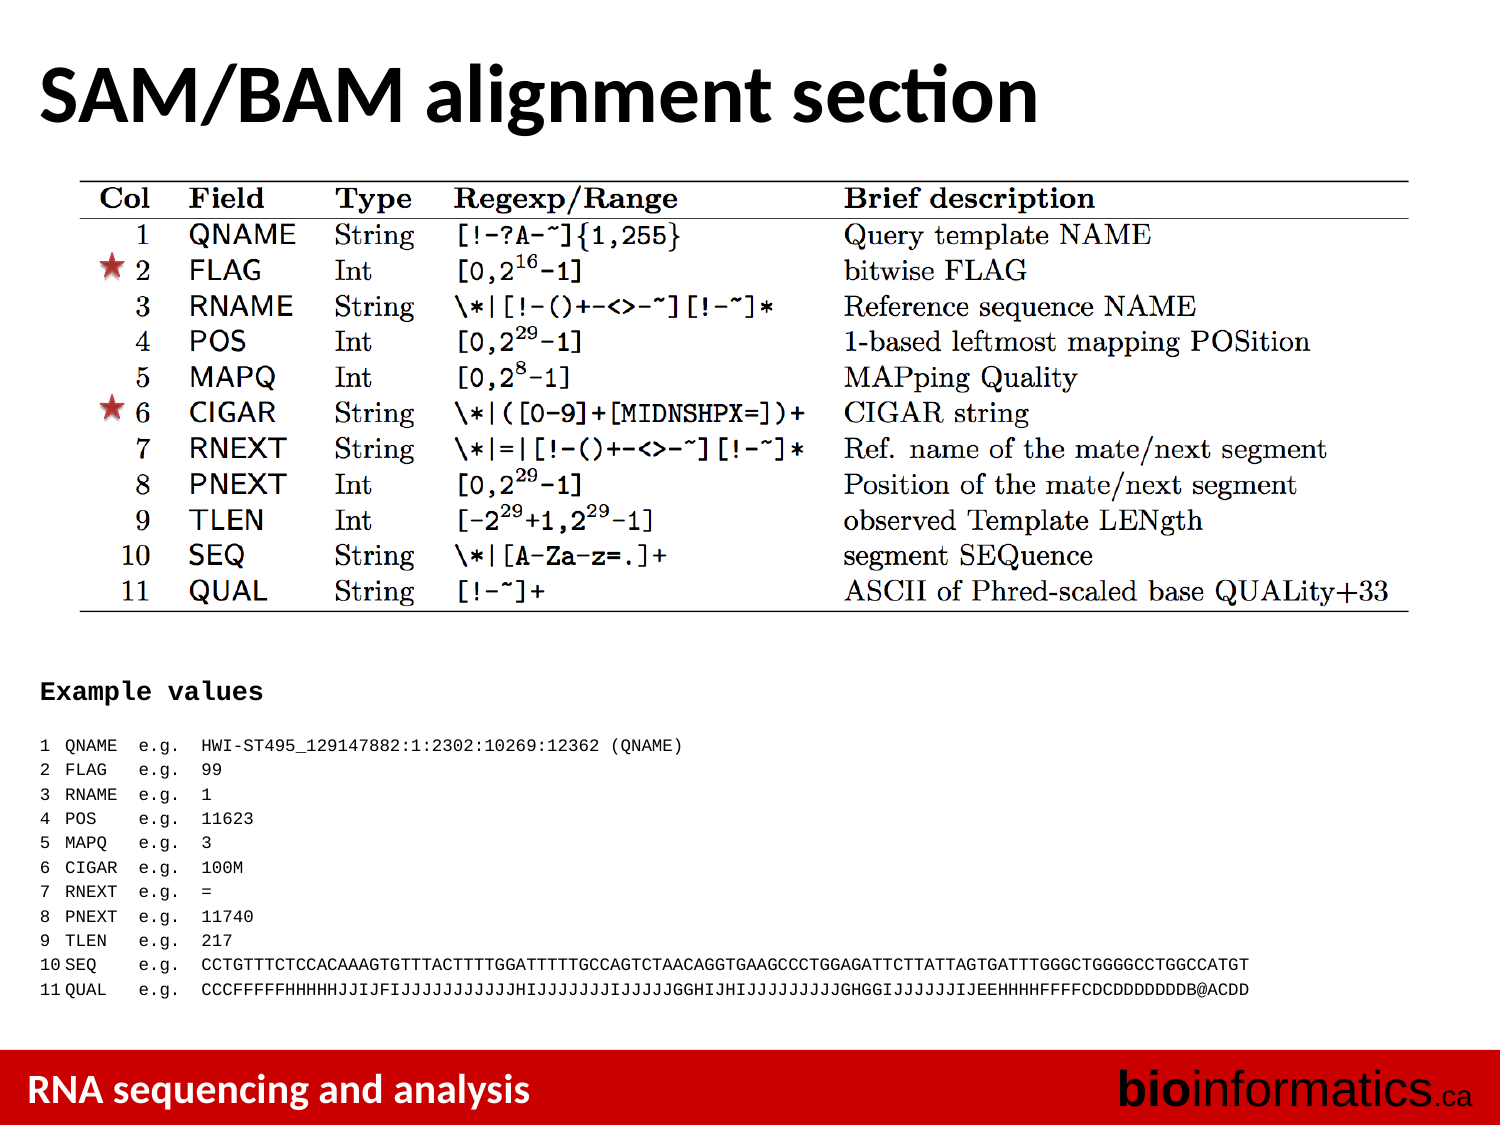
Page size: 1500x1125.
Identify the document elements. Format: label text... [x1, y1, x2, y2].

text_box [100, 252, 124, 277]
picture [76, 174, 1418, 620]
text_box [100, 394, 124, 419]
title SAM/BAM alignment section [24, 0, 1475, 184]
list Example values QNAME e.g. HWI-ST495_129147882:1:2302:10269:12362 (QNAME) FLAG e.g. 99 RNAME e.g. 1 POS e.g. 11623 MAPQ e.g. 3 CIGAR e.g. 100M RNEXT e.g. = PNEXT e.g. 11740 TLEN e.g. 217 SEQ e.g. CCTGTTTCTCCACAAAGTGTTTACTTTTGGATTTTTGCCAGTCTAACAGGTGAAGCCCTGGAGATTCTTATTAGTGATTTGGGCTGGGGCCTGGCCATGT QUAL e.g. CCCFFFFFHHHHHJJIJFIJJJJJJJJJJJHIJJJJJJJIJJJJJGGHIJHIJJJJJJJJJGHGGIJJJJJJIJEEHHHHFFFFCDCDDDDDDDB@ACDD [24, 666, 1475, 1012]
